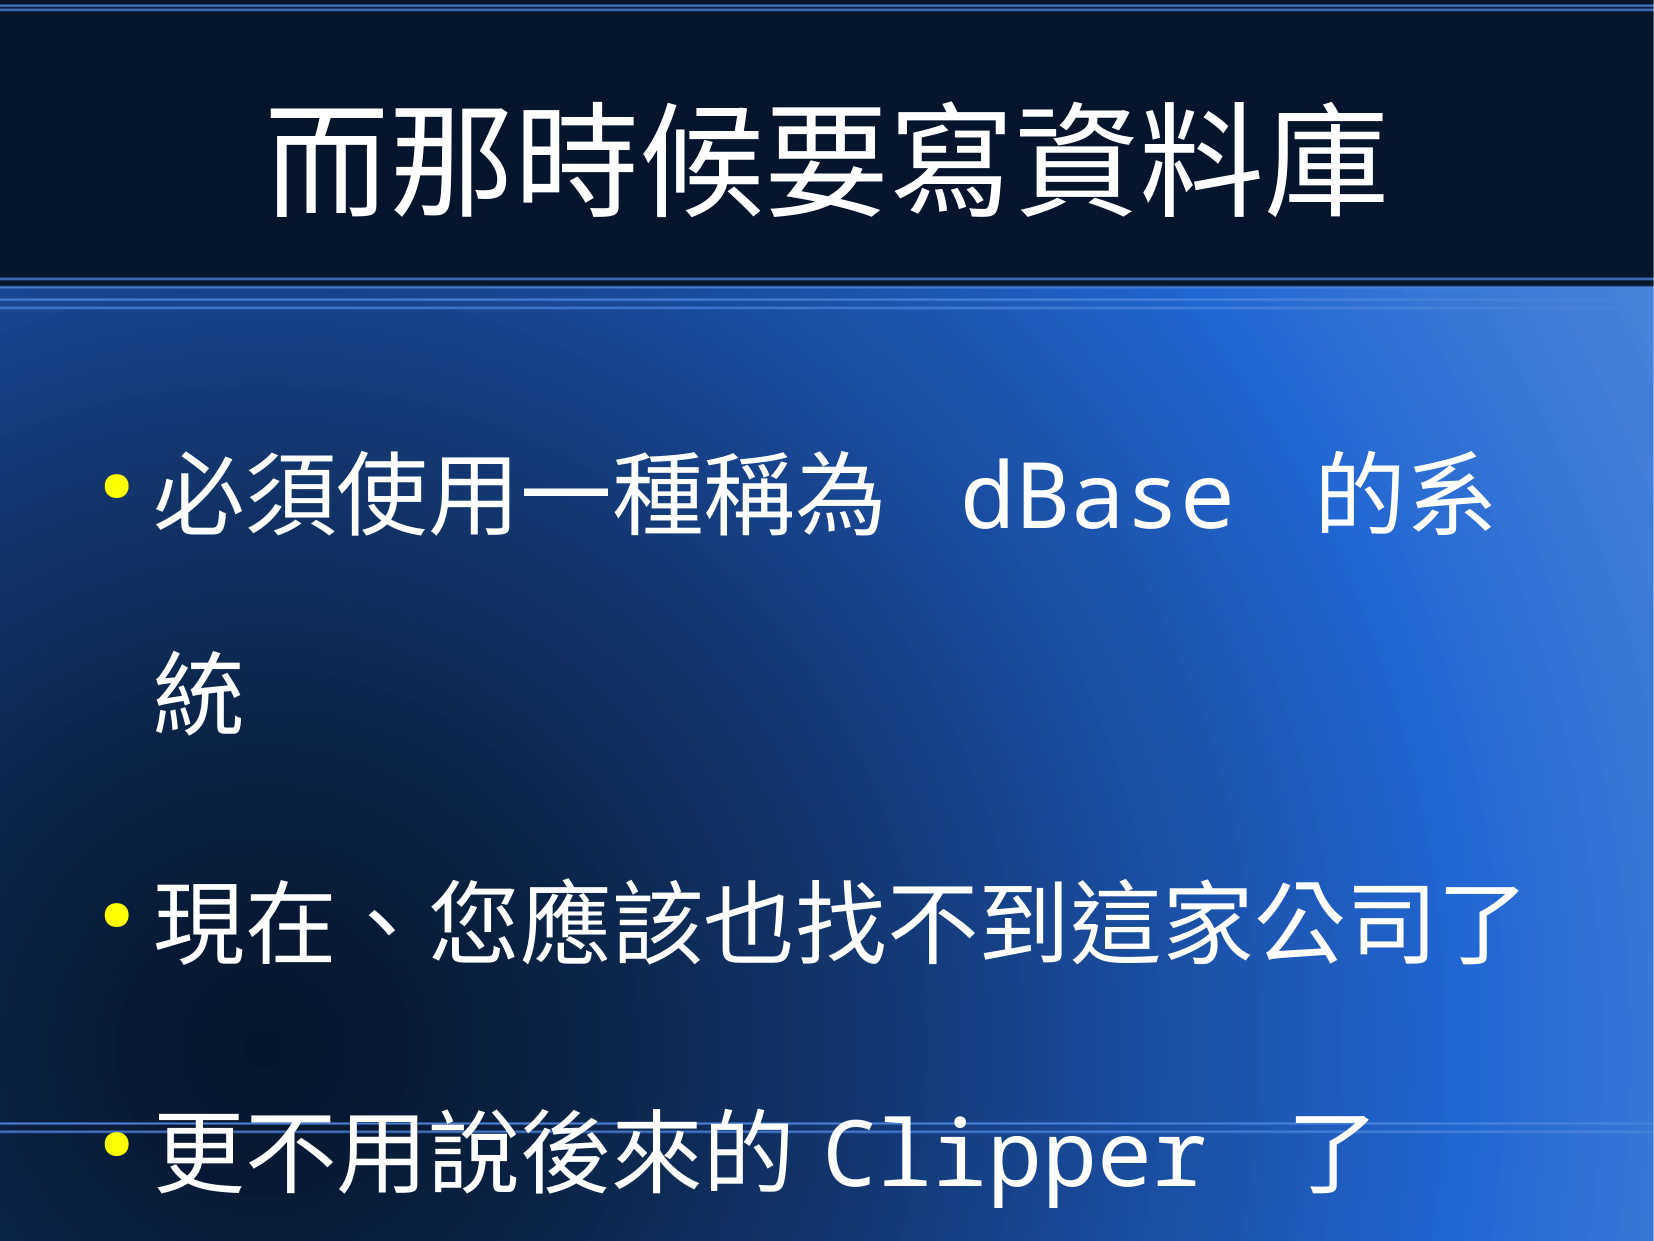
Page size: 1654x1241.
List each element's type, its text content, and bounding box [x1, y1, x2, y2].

picture [0, 0, 1654, 1241]
title 而那時候要寫資料庫 [82, 49, 1571, 257]
list 必須使用一種稱為 dBase 的系統 現在、您應該也找不到這家公司了 更不用說後來的Clipper 了 [82, 355, 1571, 1241]
